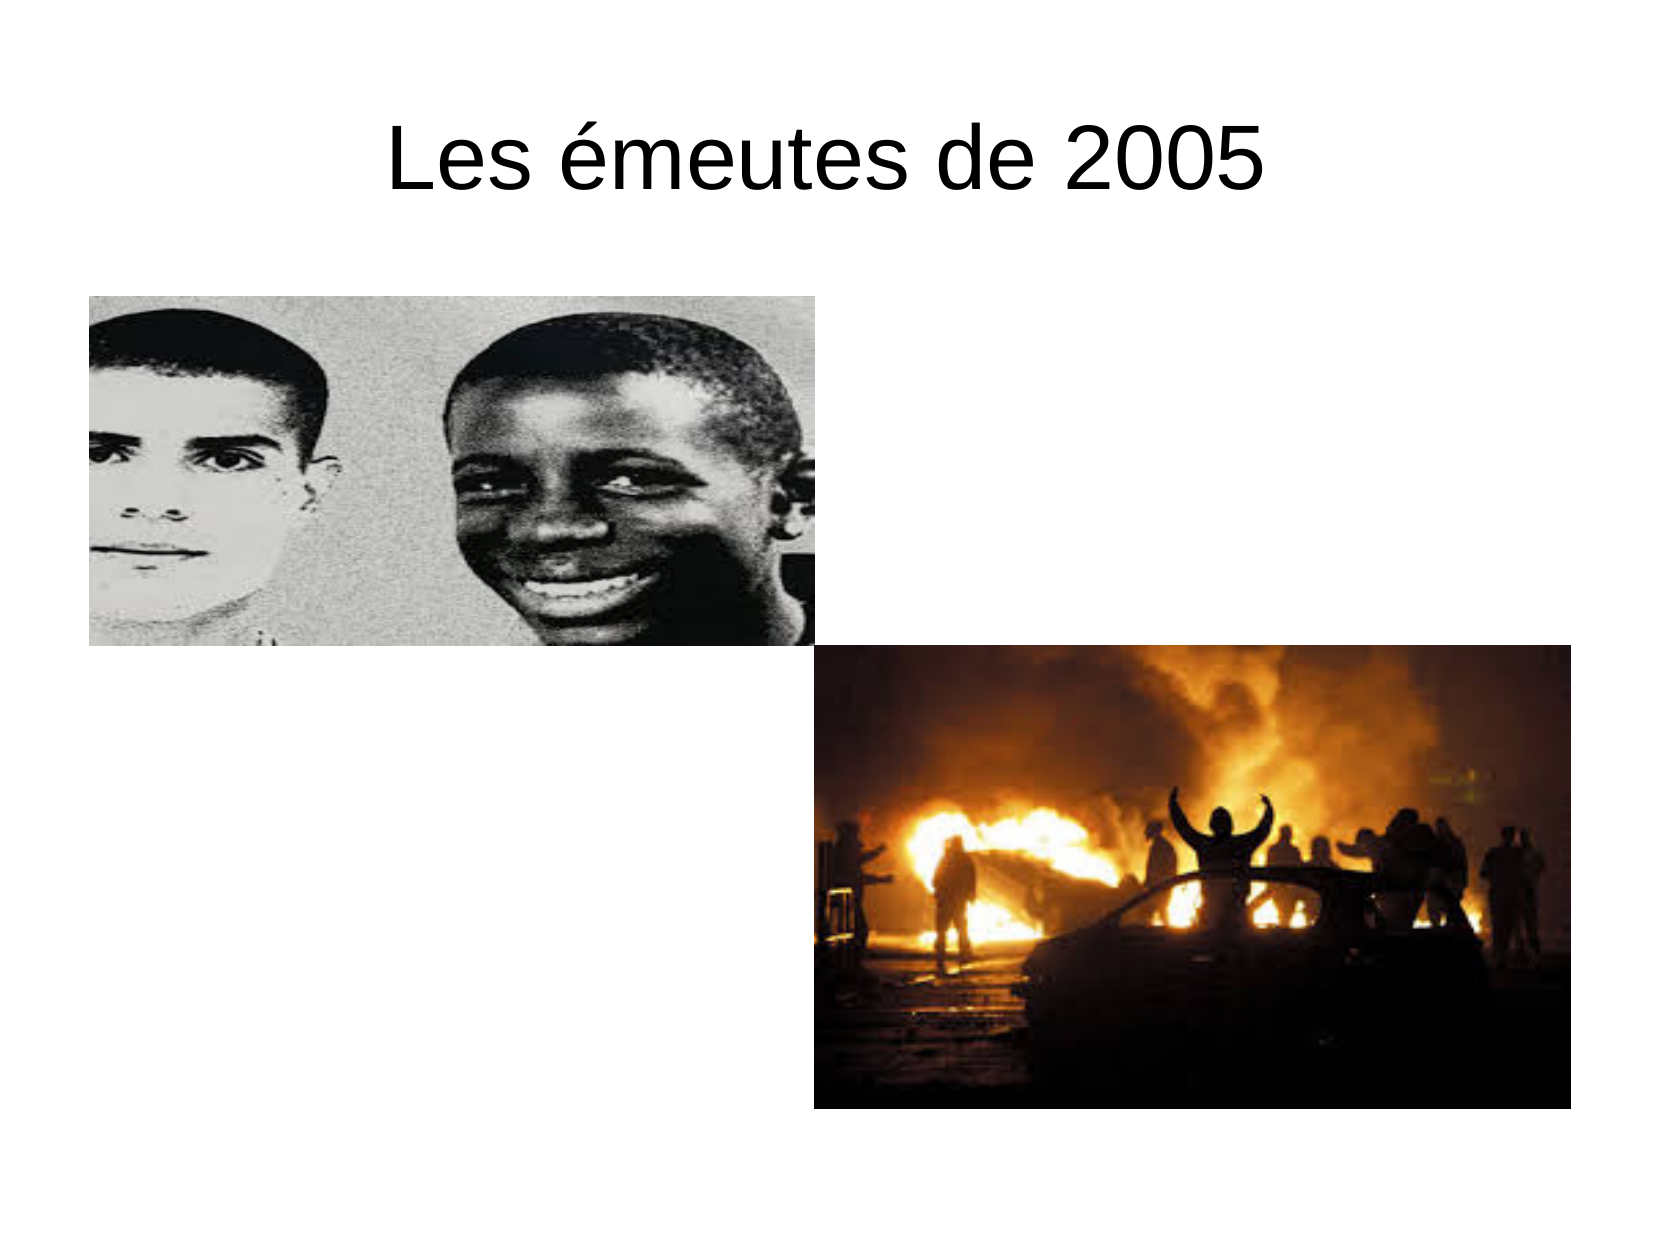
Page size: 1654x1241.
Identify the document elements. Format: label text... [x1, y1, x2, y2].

title Les émeutes de 2005 [82, 49, 1571, 257]
picture [89, 296, 1571, 1109]
